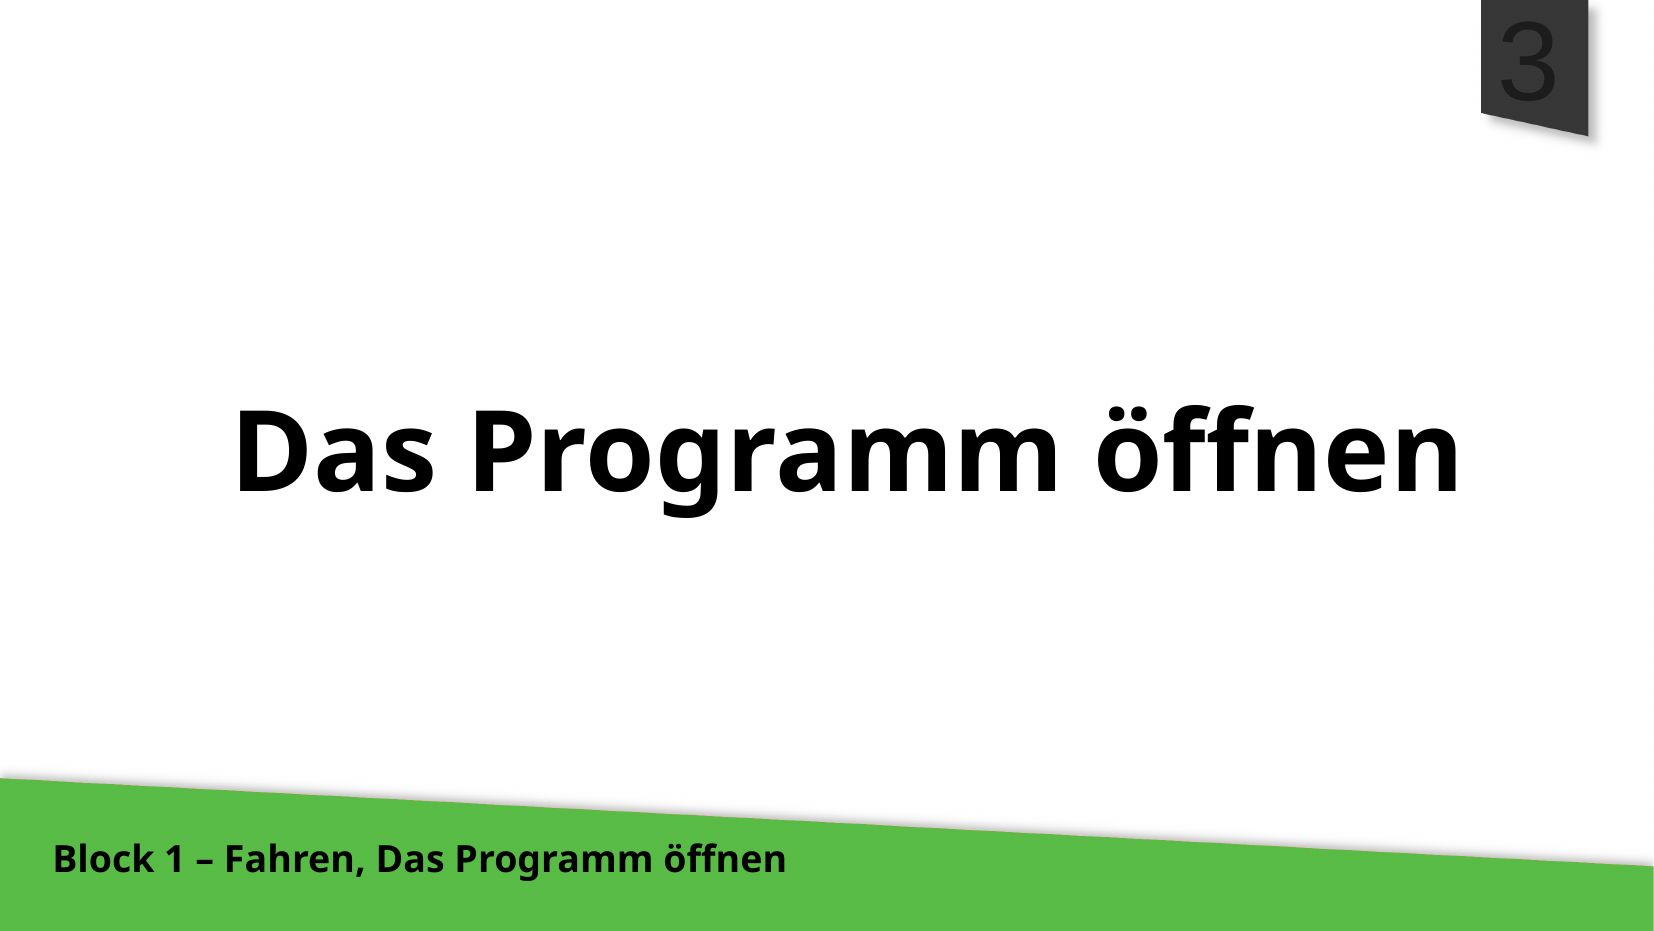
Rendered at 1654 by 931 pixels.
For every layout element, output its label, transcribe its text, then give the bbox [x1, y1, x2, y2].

text_box <number> [900, 0, 1576, 132]
title Das Programm öffnen [157, 369, 1538, 526]
picture [0, 0, 1654, 931]
text_box Block 1 – Fahren, Das Programm öffnen [37, 825, 863, 901]
